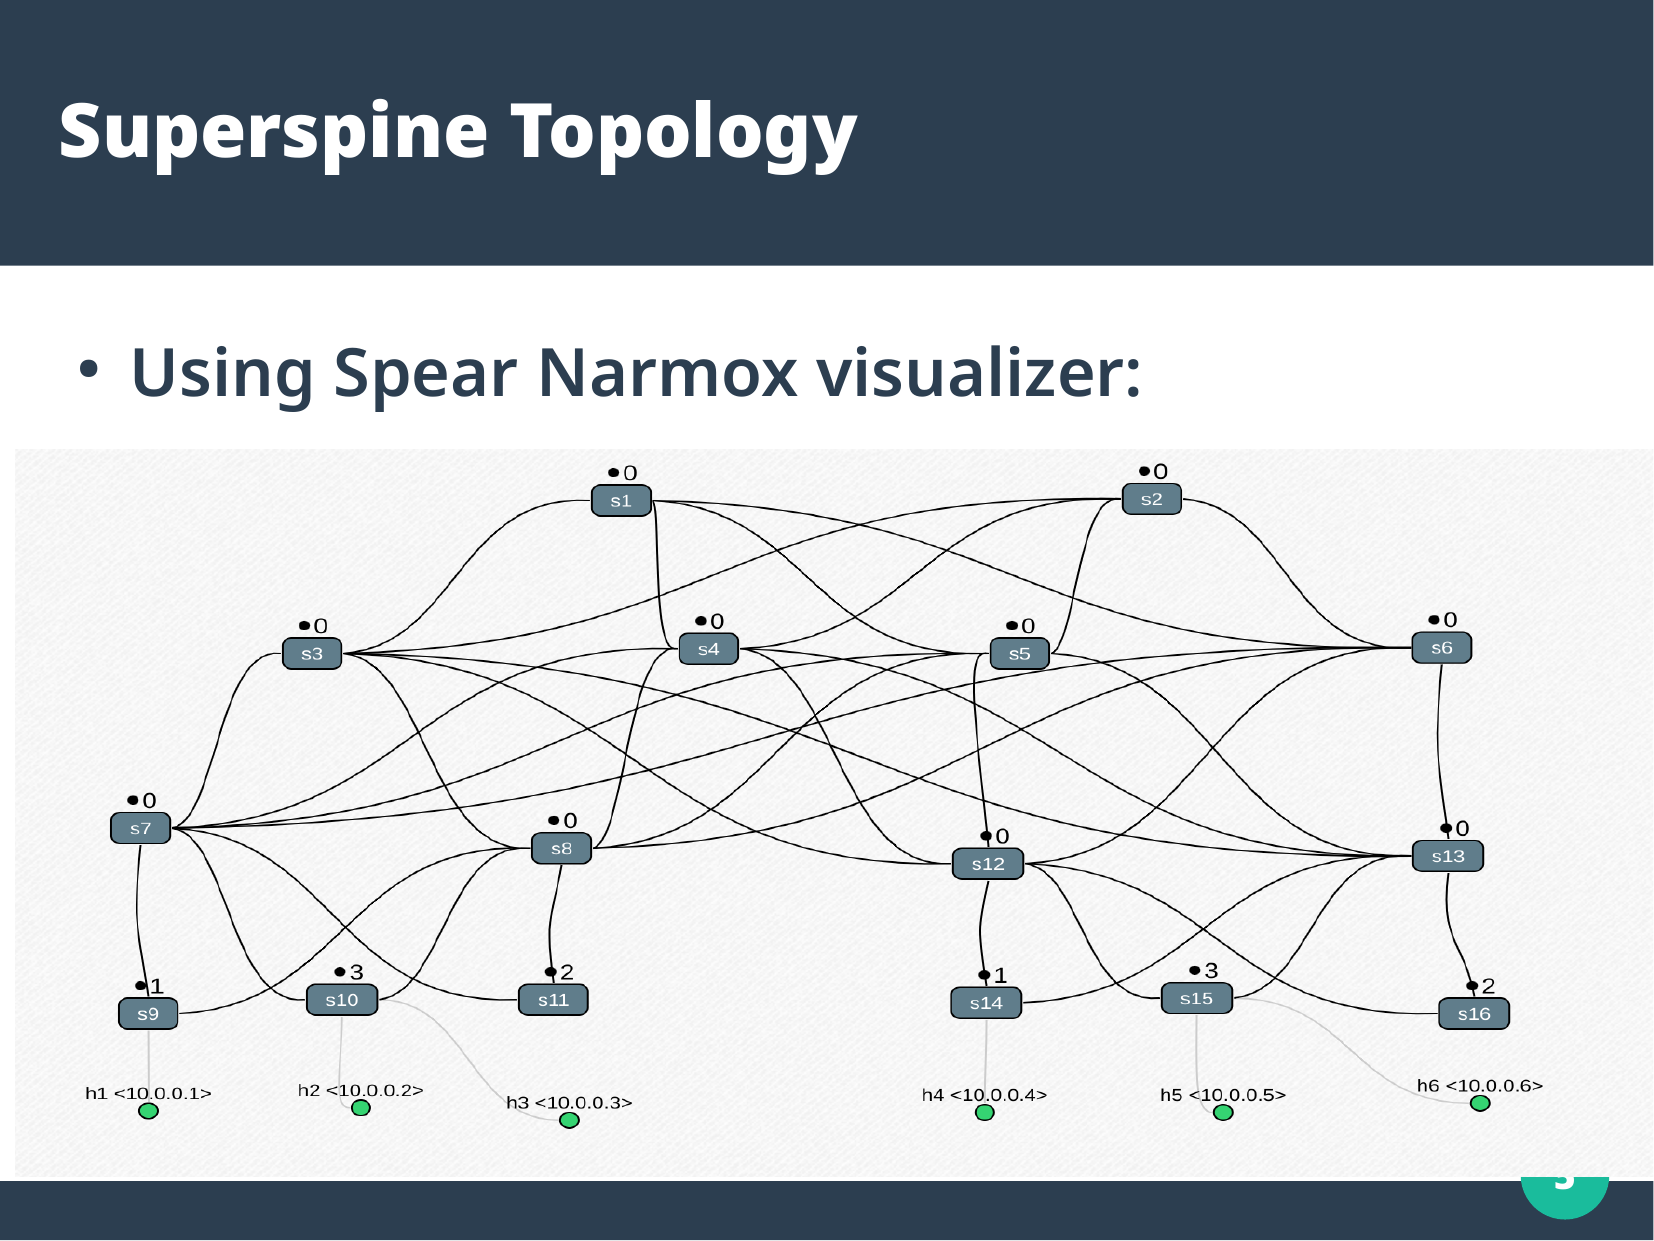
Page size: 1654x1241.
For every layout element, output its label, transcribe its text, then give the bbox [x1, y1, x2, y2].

title Superspine Topology [59, 49, 1595, 207]
list Using Spear Narmox visualizer: [59, 324, 1595, 449]
picture [15, 449, 1654, 1177]
